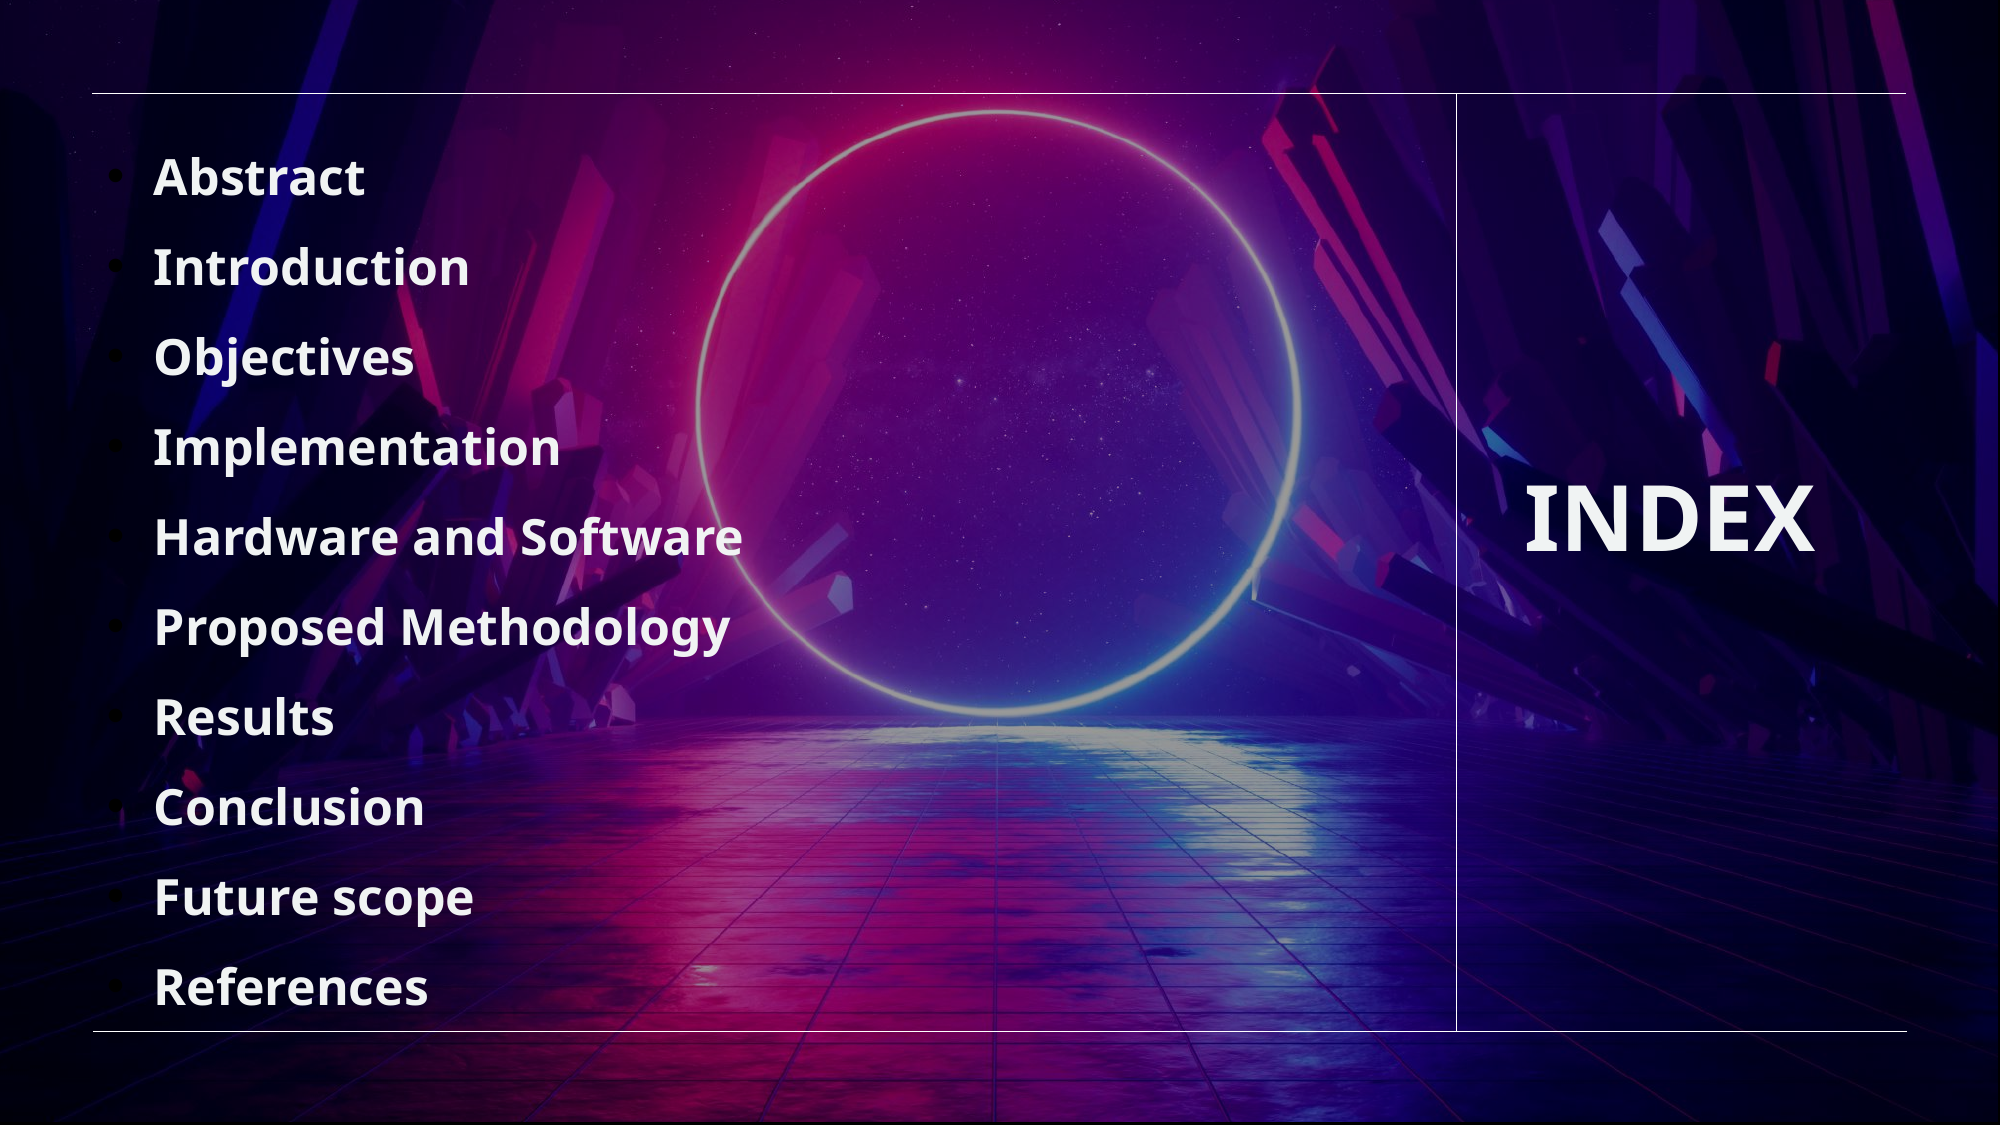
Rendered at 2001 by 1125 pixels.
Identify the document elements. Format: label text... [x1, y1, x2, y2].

text_box INDEX [1510, 452, 1886, 579]
text_box Abstract Introduction Objectives Implementation Hardware and Software Proposed Methodology Results Conclusion Future scope References [91, 107, 925, 1018]
picture [0, 0, 1998, 1122]
text_box [0, 0, 2000, 1125]
